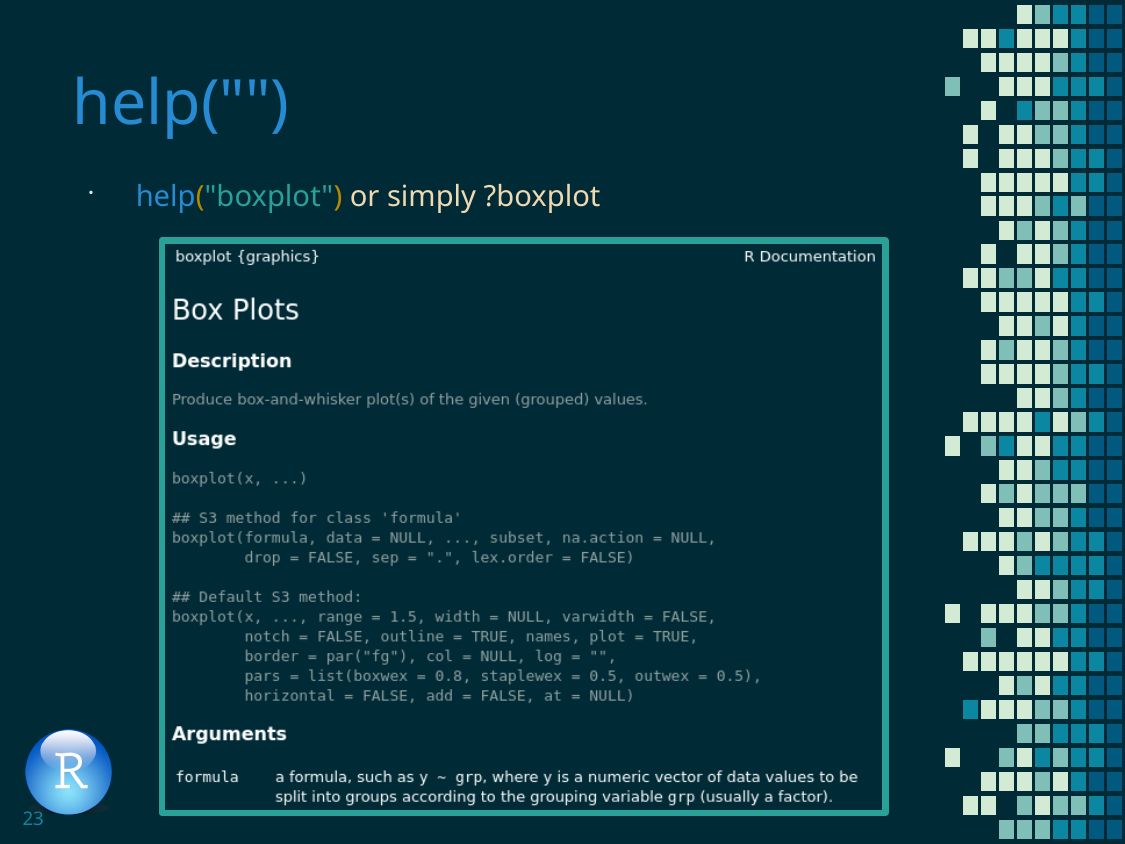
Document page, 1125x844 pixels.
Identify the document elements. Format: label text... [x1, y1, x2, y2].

picture [728, 771, 750, 782]
picture [859, 254, 865, 261]
picture [218, 252, 228, 261]
picture [789, 774, 796, 782]
picture [736, 671, 742, 680]
picture [305, 397, 314, 404]
picture [785, 794, 791, 801]
picture [232, 594, 238, 601]
picture [339, 774, 346, 782]
picture [368, 393, 378, 407]
picture [192, 304, 206, 319]
picture [373, 673, 398, 680]
picture [376, 774, 381, 782]
list help("boxplot") or simply ?boxplot [68, 166, 918, 746]
picture [286, 393, 297, 404]
picture [253, 397, 263, 404]
picture [304, 254, 310, 261]
picture [247, 254, 254, 265]
picture [174, 513, 189, 522]
picture [591, 552, 601, 562]
picture [654, 631, 661, 641]
picture [688, 774, 702, 782]
picture [200, 476, 206, 486]
picture [613, 794, 619, 801]
picture [561, 791, 582, 805]
picture [268, 727, 286, 740]
picture [426, 393, 433, 404]
picture [372, 691, 379, 700]
picture [766, 774, 773, 782]
picture [381, 794, 393, 805]
picture [514, 794, 525, 801]
picture [174, 472, 183, 483]
picture [185, 774, 192, 782]
picture [509, 691, 515, 700]
picture [527, 673, 552, 680]
picture [595, 397, 601, 404]
picture [200, 535, 206, 545]
picture [275, 299, 284, 319]
picture [519, 612, 529, 621]
picture [347, 794, 358, 805]
picture [527, 397, 534, 407]
picture [421, 774, 427, 785]
picture [470, 397, 480, 407]
picture [196, 774, 214, 781]
picture [544, 774, 550, 785]
picture [656, 772, 686, 782]
picture [799, 774, 813, 782]
picture [319, 631, 324, 641]
picture [398, 774, 413, 782]
picture [172, 727, 207, 743]
picture [381, 397, 388, 404]
picture [437, 690, 451, 700]
picture [355, 631, 360, 641]
picture [826, 774, 834, 782]
picture [313, 250, 317, 263]
picture [177, 771, 183, 781]
picture [799, 792, 804, 801]
picture [608, 611, 615, 621]
picture [509, 532, 515, 542]
picture [264, 515, 274, 522]
picture [200, 592, 207, 601]
picture [209, 304, 221, 319]
picture [183, 535, 189, 542]
picture [296, 774, 323, 782]
picture [300, 515, 307, 522]
picture [744, 791, 757, 805]
picture [271, 535, 279, 542]
picture [223, 354, 236, 367]
picture [455, 671, 461, 680]
picture [491, 555, 497, 562]
picture [506, 771, 529, 782]
picture [231, 774, 238, 782]
picture [286, 304, 298, 319]
picture [200, 614, 206, 624]
picture [182, 254, 193, 261]
picture [239, 393, 250, 404]
picture [239, 354, 264, 370]
picture [745, 251, 752, 261]
picture [800, 254, 826, 261]
picture [761, 251, 773, 261]
picture [342, 614, 352, 625]
picture [183, 476, 189, 483]
picture [361, 673, 370, 680]
slide_number <number> [11, 795, 79, 844]
picture [509, 651, 515, 661]
picture [492, 691, 501, 700]
picture [545, 654, 561, 663]
picture [432, 693, 438, 700]
picture [174, 592, 189, 601]
picture [364, 691, 370, 700]
picture [685, 794, 694, 805]
picture [530, 774, 537, 782]
picture [708, 774, 715, 782]
picture [773, 254, 788, 261]
picture [456, 774, 463, 785]
picture [575, 774, 582, 782]
picture [609, 671, 615, 680]
picture [333, 591, 352, 601]
picture [509, 673, 515, 684]
picture [188, 435, 209, 445]
picture [290, 772, 294, 782]
picture [346, 552, 351, 562]
picture [605, 397, 611, 404]
picture [720, 794, 726, 801]
picture [582, 552, 588, 562]
picture [508, 612, 519, 621]
picture [429, 794, 441, 801]
picture [546, 794, 558, 801]
picture [481, 651, 506, 661]
picture [668, 794, 676, 803]
picture [494, 774, 503, 782]
picture [319, 693, 325, 700]
picture [663, 673, 679, 680]
picture [258, 304, 273, 319]
picture [282, 592, 289, 601]
picture [216, 397, 222, 404]
picture [235, 299, 248, 319]
picture [384, 771, 391, 782]
picture [246, 690, 262, 700]
picture [327, 771, 336, 782]
picture [591, 691, 606, 700]
picture [183, 614, 189, 621]
picture [273, 634, 279, 641]
picture [813, 794, 820, 801]
picture [838, 254, 845, 261]
picture [656, 794, 662, 801]
picture [273, 555, 279, 565]
picture [547, 397, 554, 404]
picture [358, 774, 373, 782]
picture [473, 611, 479, 621]
picture [246, 634, 262, 641]
picture [223, 730, 266, 740]
picture [840, 771, 857, 782]
picture [820, 772, 824, 782]
picture [187, 397, 199, 404]
picture [557, 397, 563, 407]
picture [664, 612, 669, 621]
picture [527, 552, 538, 562]
picture [585, 794, 596, 805]
picture [618, 552, 624, 562]
picture [537, 397, 544, 404]
picture [491, 631, 506, 641]
picture [672, 533, 688, 542]
picture [509, 555, 515, 562]
picture [382, 654, 388, 664]
picture [328, 591, 333, 601]
picture [319, 552, 329, 562]
picture [481, 631, 488, 641]
picture [382, 555, 397, 565]
picture [355, 670, 361, 680]
picture [174, 532, 183, 542]
picture [280, 791, 299, 805]
picture [214, 774, 219, 782]
picture [717, 771, 721, 781]
picture [282, 250, 289, 261]
picture [678, 631, 687, 641]
picture [318, 393, 328, 404]
picture [401, 515, 407, 522]
picture [481, 555, 488, 562]
picture [210, 730, 220, 740]
picture [623, 397, 629, 404]
picture [712, 794, 719, 801]
picture [175, 299, 189, 319]
picture [691, 612, 697, 621]
picture [436, 654, 443, 661]
picture [787, 254, 796, 261]
picture [210, 513, 216, 522]
picture [219, 535, 225, 542]
picture [473, 774, 482, 785]
picture [391, 691, 406, 700]
picture [700, 612, 706, 621]
picture [292, 254, 301, 261]
picture [328, 654, 333, 664]
picture [775, 771, 786, 782]
picture [591, 634, 598, 644]
picture [309, 552, 315, 562]
picture [224, 771, 228, 782]
picture [485, 397, 494, 404]
picture [207, 397, 213, 404]
picture [255, 535, 262, 542]
picture [734, 794, 741, 801]
picture [531, 794, 543, 805]
picture [663, 631, 674, 641]
picture [274, 512, 279, 522]
picture [589, 774, 600, 781]
picture [642, 791, 652, 801]
picture [627, 611, 634, 621]
picture [589, 614, 598, 621]
picture [224, 397, 231, 404]
picture [487, 794, 494, 801]
picture [246, 673, 256, 684]
picture [637, 673, 647, 680]
picture [508, 791, 514, 801]
picture [174, 354, 220, 367]
picture [202, 393, 207, 404]
picture [332, 614, 342, 621]
picture [255, 512, 261, 522]
picture [455, 611, 461, 621]
picture [272, 650, 279, 661]
picture [332, 532, 338, 542]
picture [276, 774, 283, 782]
picture [26, 730, 111, 814]
picture [246, 650, 257, 661]
picture [174, 394, 184, 404]
picture [264, 555, 270, 562]
picture [263, 254, 279, 264]
picture [404, 794, 415, 801]
picture [174, 611, 183, 621]
picture [436, 671, 443, 678]
picture [600, 771, 640, 782]
picture [212, 435, 235, 448]
picture [458, 794, 475, 805]
picture [643, 774, 649, 782]
picture [174, 432, 185, 445]
picture [327, 632, 339, 641]
picture [282, 654, 288, 661]
picture [219, 476, 225, 483]
picture [246, 551, 252, 562]
picture [591, 671, 598, 680]
picture [752, 774, 759, 782]
picture [300, 594, 315, 601]
picture [473, 631, 479, 641]
picture [382, 634, 392, 641]
picture [227, 515, 242, 522]
picture [219, 614, 225, 621]
picture [444, 791, 451, 801]
picture [411, 515, 425, 522]
picture [283, 631, 289, 641]
picture [333, 794, 340, 801]
picture [265, 673, 271, 680]
picture [717, 671, 724, 680]
picture [432, 634, 443, 641]
picture [391, 533, 411, 542]
picture [519, 691, 524, 700]
picture [537, 634, 561, 641]
picture [609, 634, 615, 641]
picture [362, 794, 373, 801]
picture [627, 535, 638, 542]
picture [204, 251, 214, 265]
picture [318, 792, 328, 801]
picture [409, 612, 415, 621]
picture [344, 397, 350, 404]
picture [447, 393, 458, 404]
picture [267, 357, 291, 367]
picture [276, 397, 283, 404]
text_box help("") [57, 11, 890, 153]
picture [346, 515, 352, 522]
